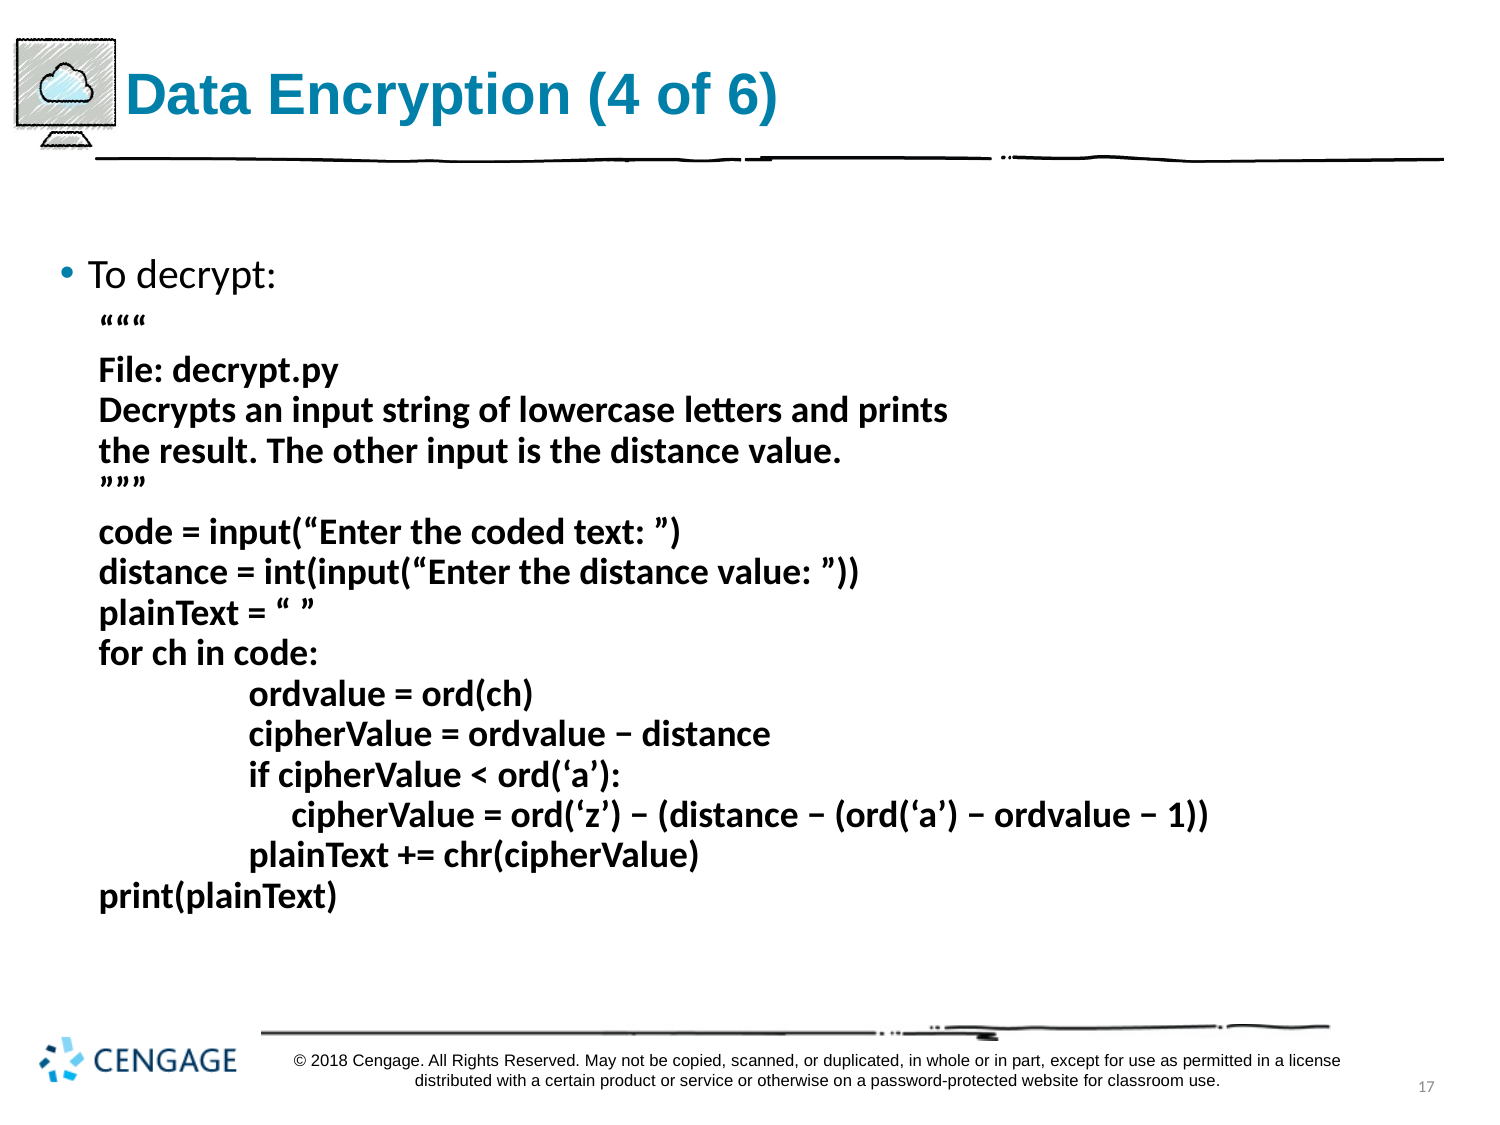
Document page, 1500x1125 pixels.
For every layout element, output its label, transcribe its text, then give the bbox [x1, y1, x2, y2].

list “““ File: decrypt.py Decrypts an input string of lowercase letters and prints the result. The other input is the distance value. ””” code = input(“Enter the coded text: ”) distance = int(input(“Enter the distance value: ”)) plainText = “ ” for ch in code: ord value = ord(ch) cipherValue = ord value − distance if cipherValue < ord(‘a’): cipherValue = ord(‘z’) − (distance − (ord(‘a’) − ordvalue − 1)) plainText += chr(cipherValue) print(plainText) [61, 309, 1442, 924]
title Data Encryption (4 of 6) [125, 55, 1442, 127]
picture [13, 36, 117, 151]
footer © 2018 Cengage. All Rights Reserved. May not be copied, scanned, or duplicated, in whole or in part, except for use as permitted in a license distributed with a certain product or service or otherwise on a password-protected website for classroom use. [262, 1049, 1375, 1090]
picture [261, 1024, 1331, 1041]
list To decrypt: [59, 252, 1441, 298]
picture [19, 1023, 249, 1095]
picture [154, 155, 1444, 163]
